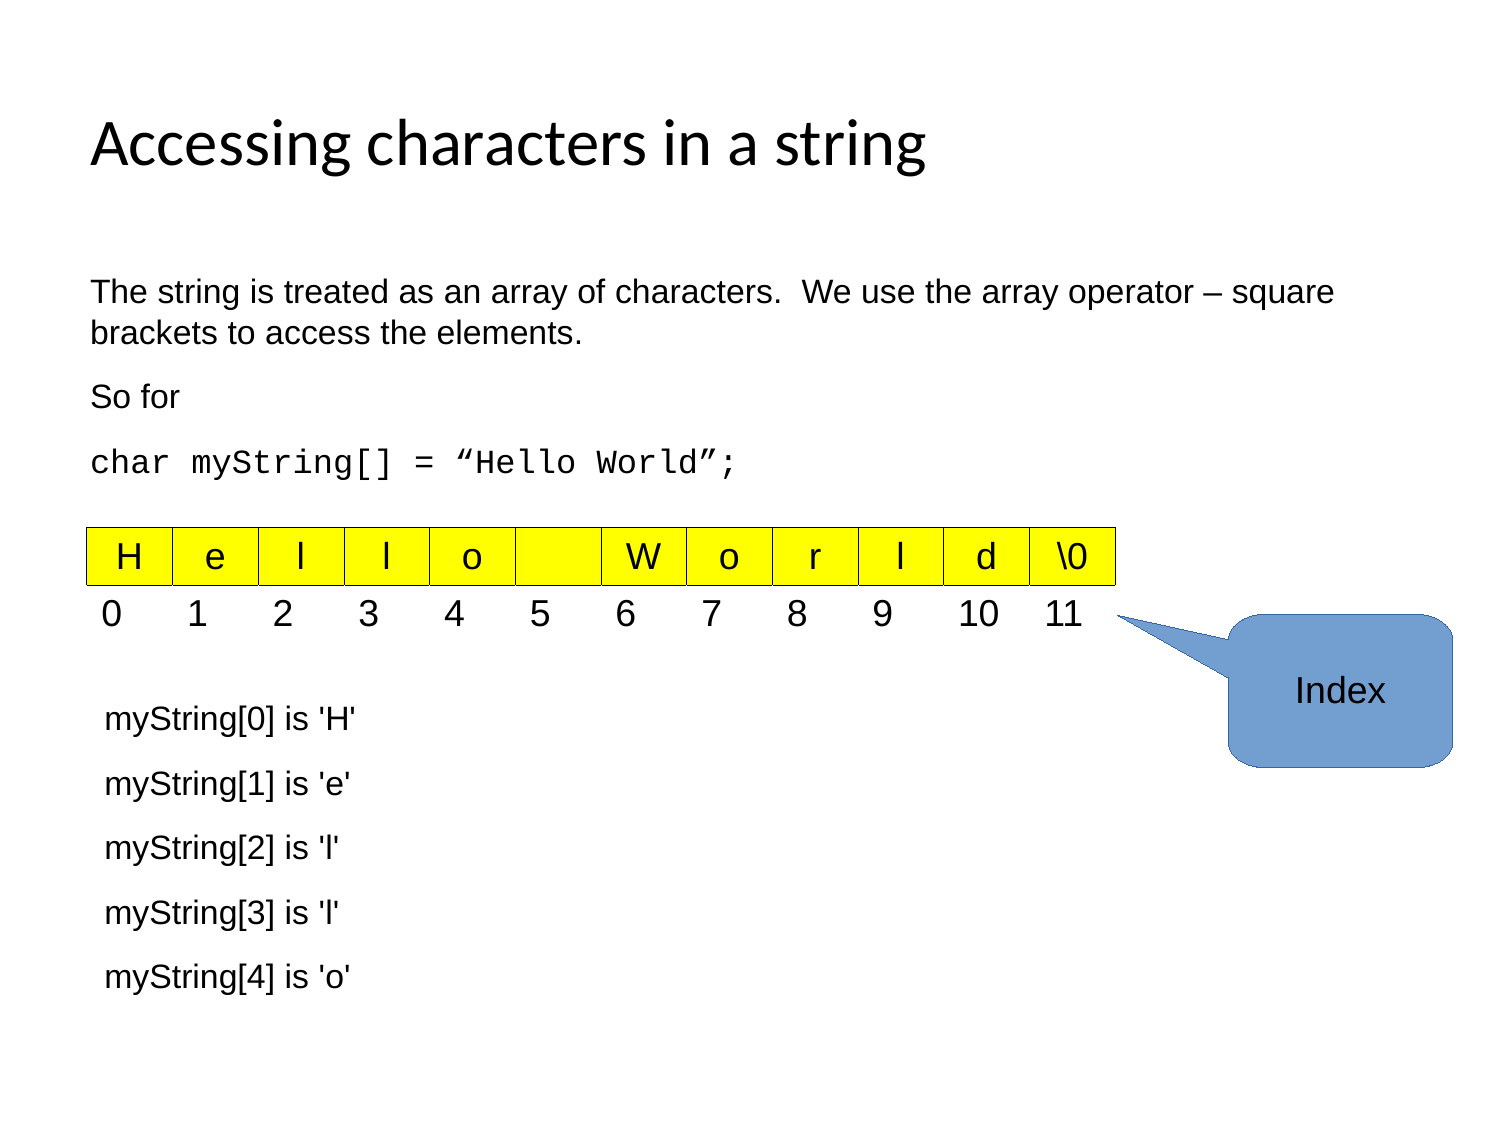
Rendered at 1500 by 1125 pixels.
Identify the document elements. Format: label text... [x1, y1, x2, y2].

title Accessing characters in a string [75, 45, 1425, 233]
table_header o [430, 528, 515, 585]
table_header l [859, 528, 943, 585]
list The string is treated as an array of characters. We use the array operator – square brackets to access the elements. So for char myString[] = “Hello World”; myString[0] is 'H' myString[1] is 'e' myString[2] is 'l' myString[3] is 'l' myString[4] is 'o' [75, 262, 1425, 1005]
table_cell 3 [345, 586, 429, 642]
table_header W [602, 528, 686, 585]
table_header d [944, 528, 1029, 585]
table_cell 7 [687, 586, 772, 642]
table_cell 6 [602, 586, 686, 642]
table_cell 5 [516, 586, 601, 642]
table_header \0 [1030, 528, 1115, 585]
table_header o [687, 528, 772, 585]
table_cell 1 [173, 586, 258, 642]
table_header H [87, 528, 172, 585]
table_cell 4 [430, 586, 515, 642]
table_cell 9 [859, 586, 943, 642]
text_box Index [1117, 614, 1453, 768]
table_cell 10 [944, 586, 1029, 642]
table_header e [173, 528, 258, 585]
table_header [516, 528, 601, 585]
table_cell 8 [773, 586, 858, 642]
table_header l [259, 528, 344, 585]
table_cell 0 [87, 586, 172, 642]
table_cell 2 [259, 586, 344, 642]
table_header r [773, 528, 858, 585]
table_cell 11 [1030, 586, 1115, 642]
table_header l [345, 528, 429, 585]
